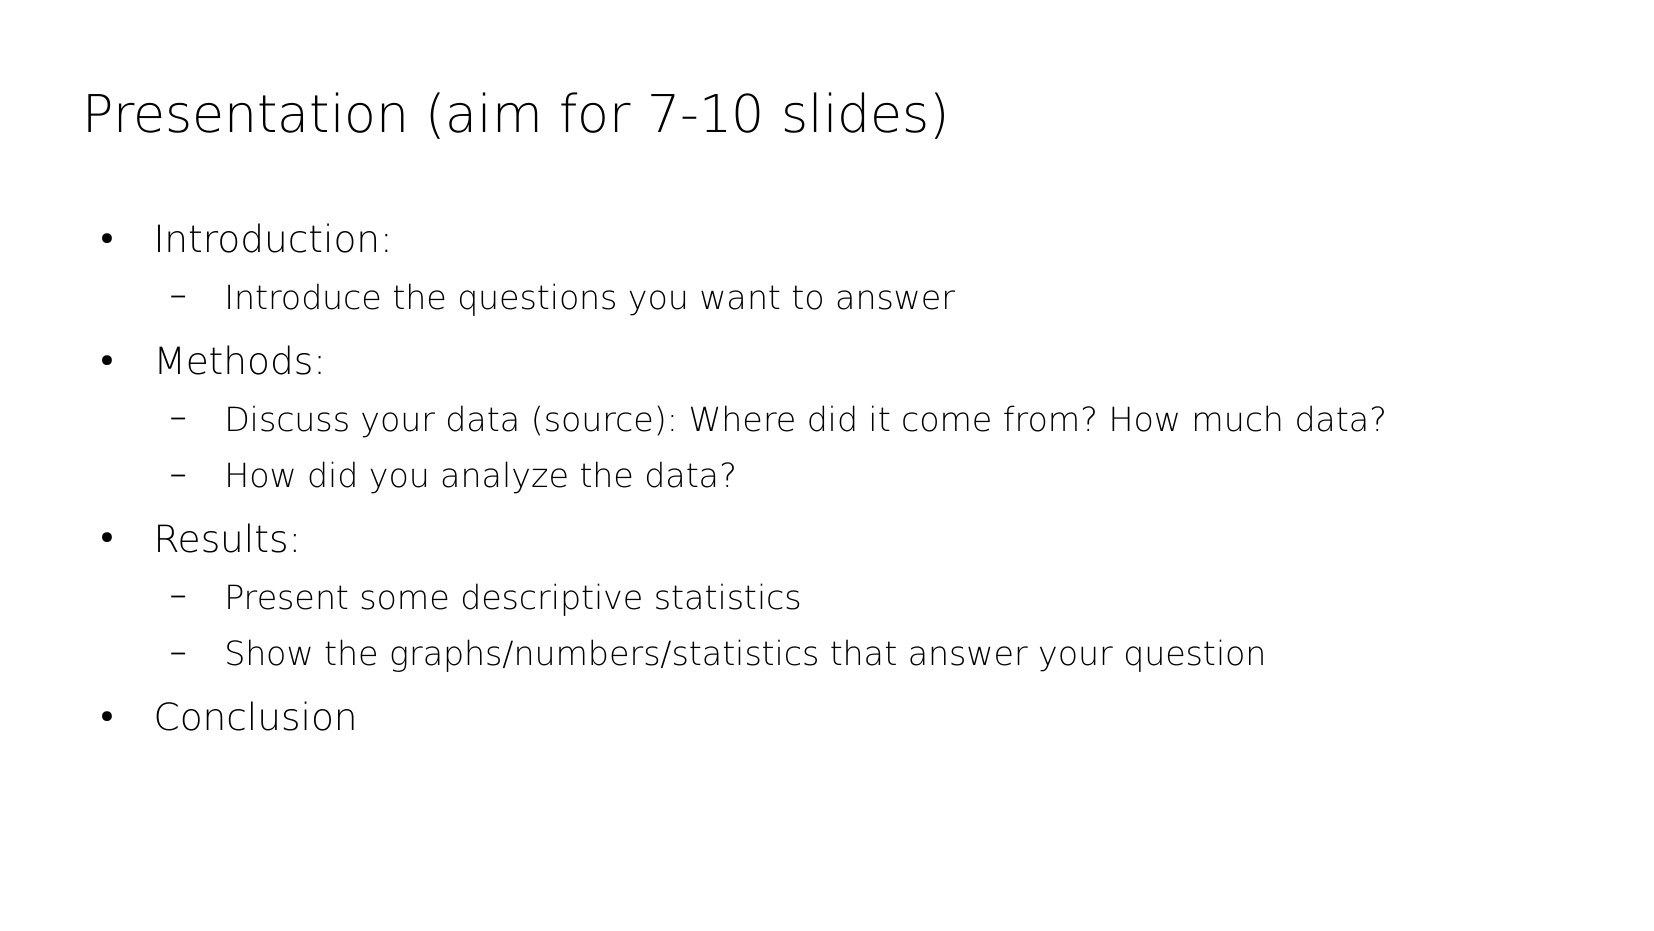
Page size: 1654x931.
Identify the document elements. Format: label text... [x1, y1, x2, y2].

list Introduction: Introduce the questions you want to answer Methods: Discuss your data (source): Where did it come from? How much data? How did you analyze the data? Results: Present some descriptive statistics Show the graphs/numbers/statistics that answer your question Conclusion [82, 217, 1571, 758]
title Presentation (aim for 7-10 slides) [82, 37, 1571, 193]
